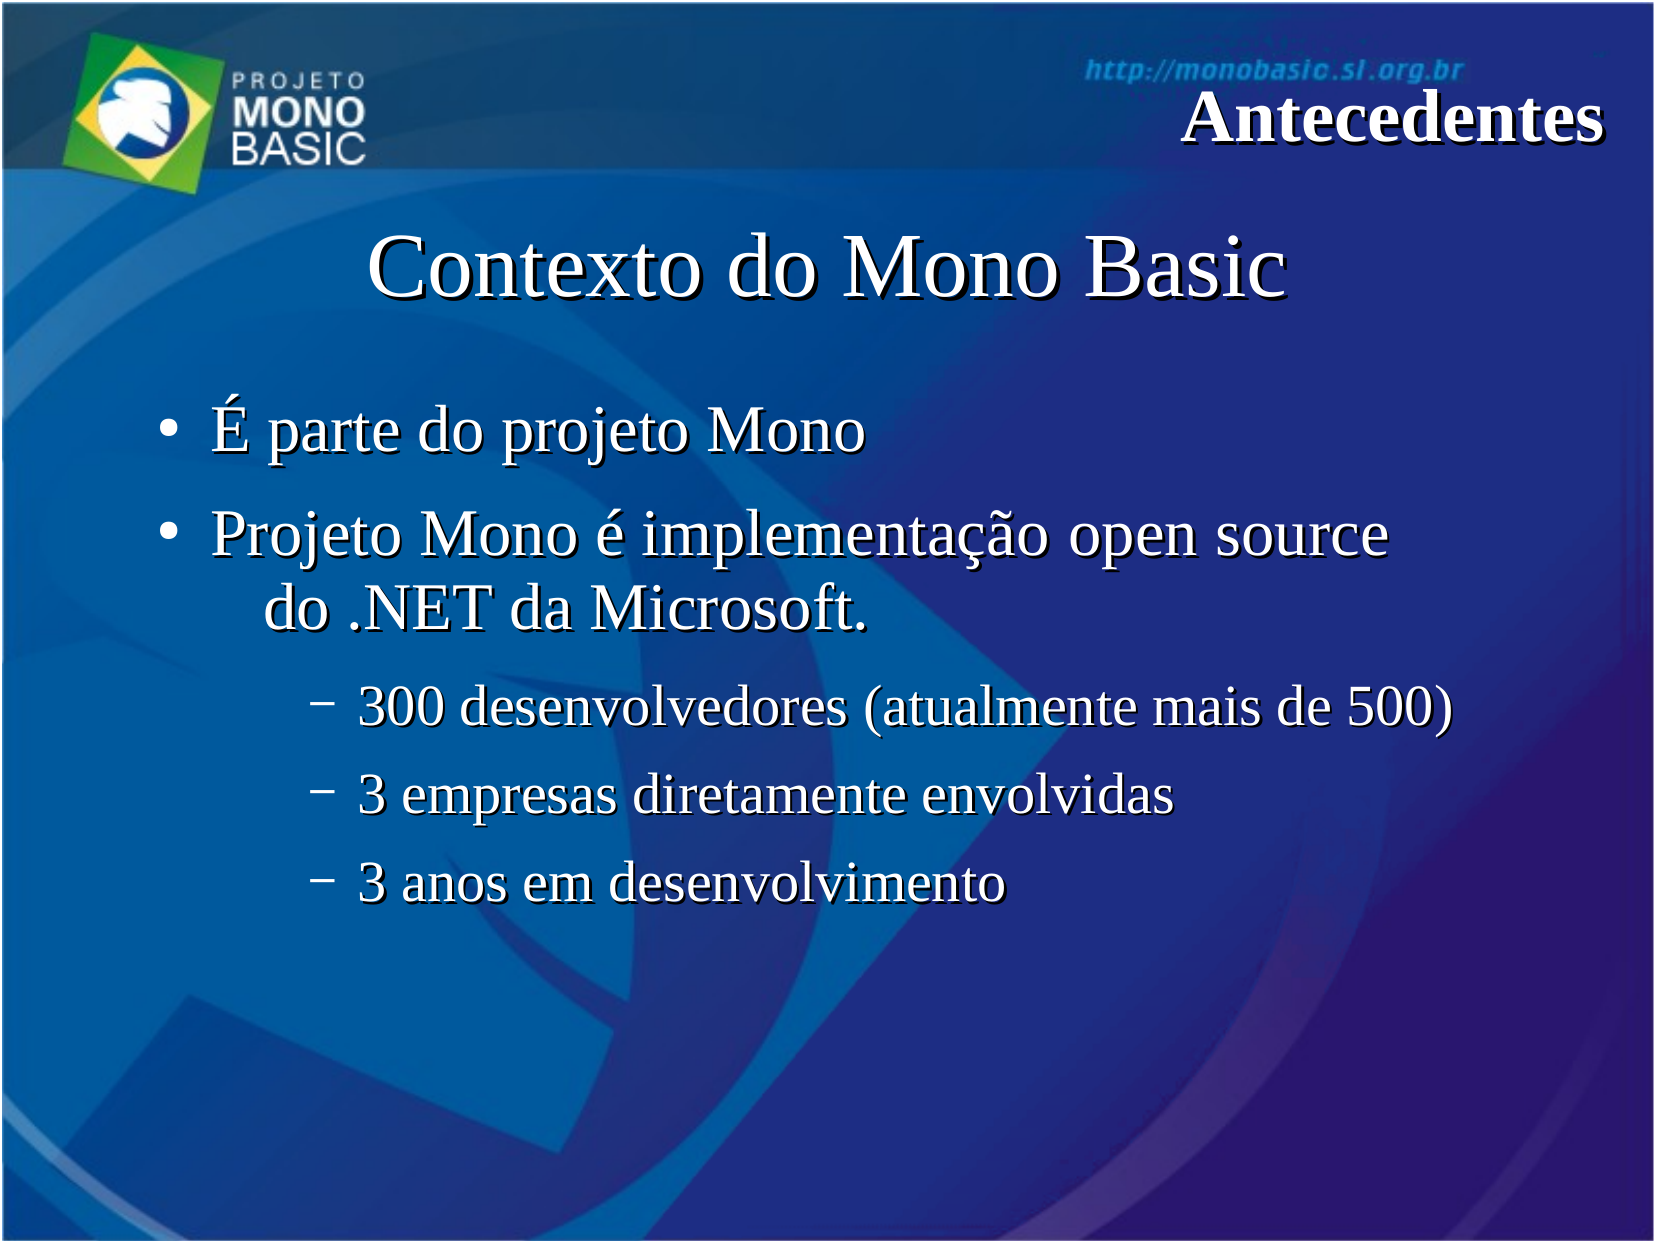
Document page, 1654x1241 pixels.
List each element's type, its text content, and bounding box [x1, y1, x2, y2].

title Contexto do Mono Basic [121, 161, 1534, 370]
picture [2, 2, 1654, 1241]
list É parte do projeto Mono Projeto Mono é implementação open source do .NET da Microsoft. 300 desenvolvedores (atualmente mais de 500) 3 empresas diretamente envolvidas 3 anos em desenvolvimento [121, 392, 1534, 1174]
title Antecedentes [222, 43, 1606, 191]
